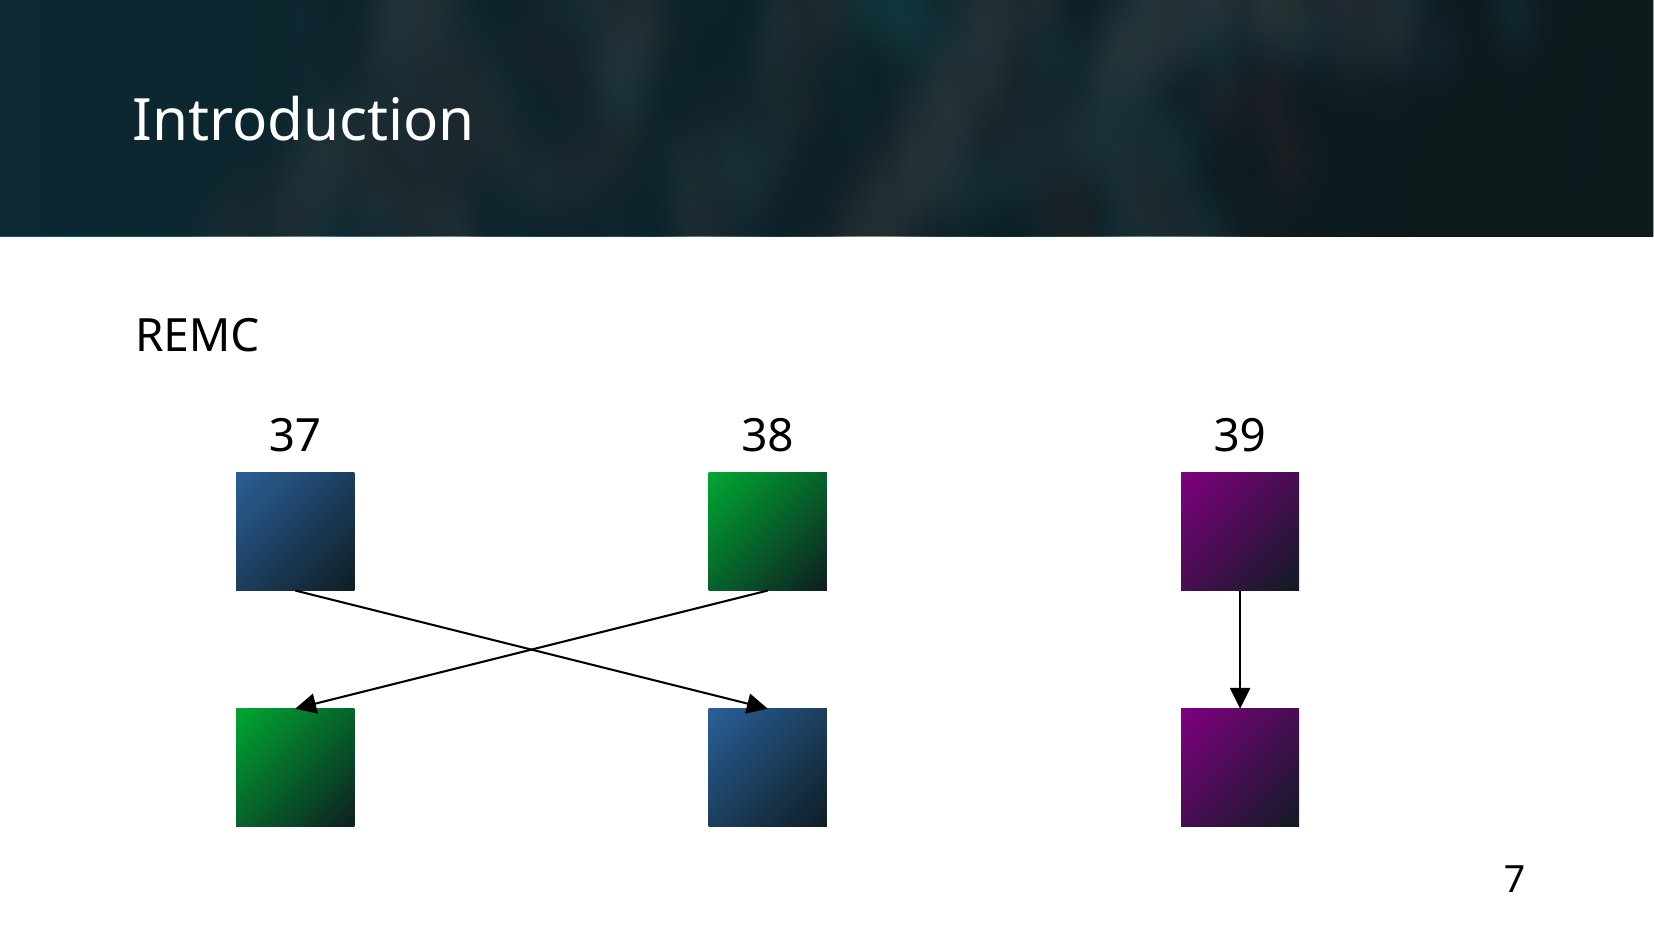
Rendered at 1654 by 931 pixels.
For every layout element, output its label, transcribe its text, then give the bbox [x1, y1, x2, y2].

text_box [1181, 472, 1300, 591]
text_box [236, 472, 355, 591]
text_box [708, 472, 827, 591]
text_box [1181, 708, 1300, 827]
text_box REMC [120, 295, 281, 356]
text_box 39 [1198, 394, 1282, 456]
text_box 37 [253, 394, 337, 456]
text_box [708, 708, 827, 827]
text_box <numéro> [1493, 826, 1654, 931]
text_box [236, 708, 355, 827]
text_box [0, 0, 1654, 237]
text_box 38 [726, 394, 810, 456]
text_box Introduction [118, 35, 886, 201]
